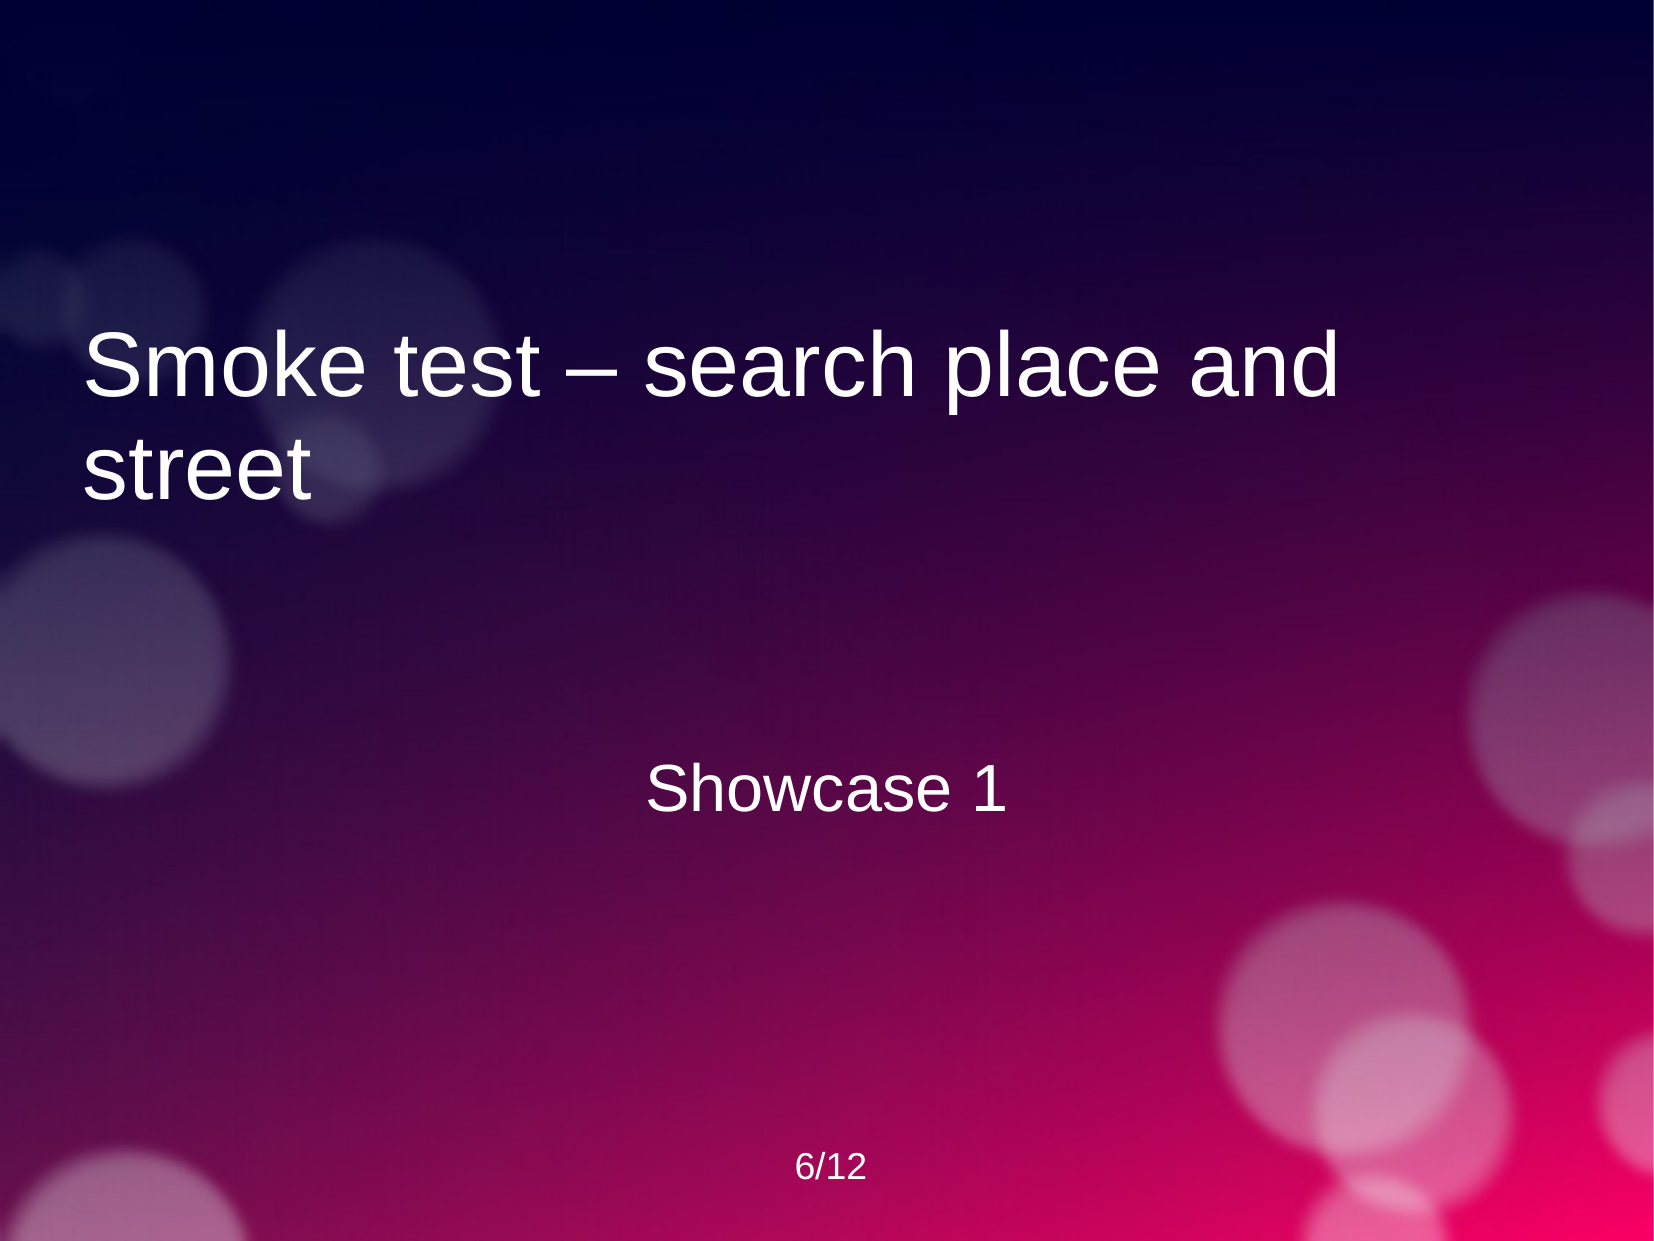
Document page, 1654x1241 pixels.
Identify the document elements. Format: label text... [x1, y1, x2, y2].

text_box <number>/12 [516, 1137, 1146, 1208]
subtitle Showcase 1 [82, 566, 1571, 1010]
title Smoke test – search place and street [82, 312, 1571, 520]
picture [0, 0, 1654, 1241]
